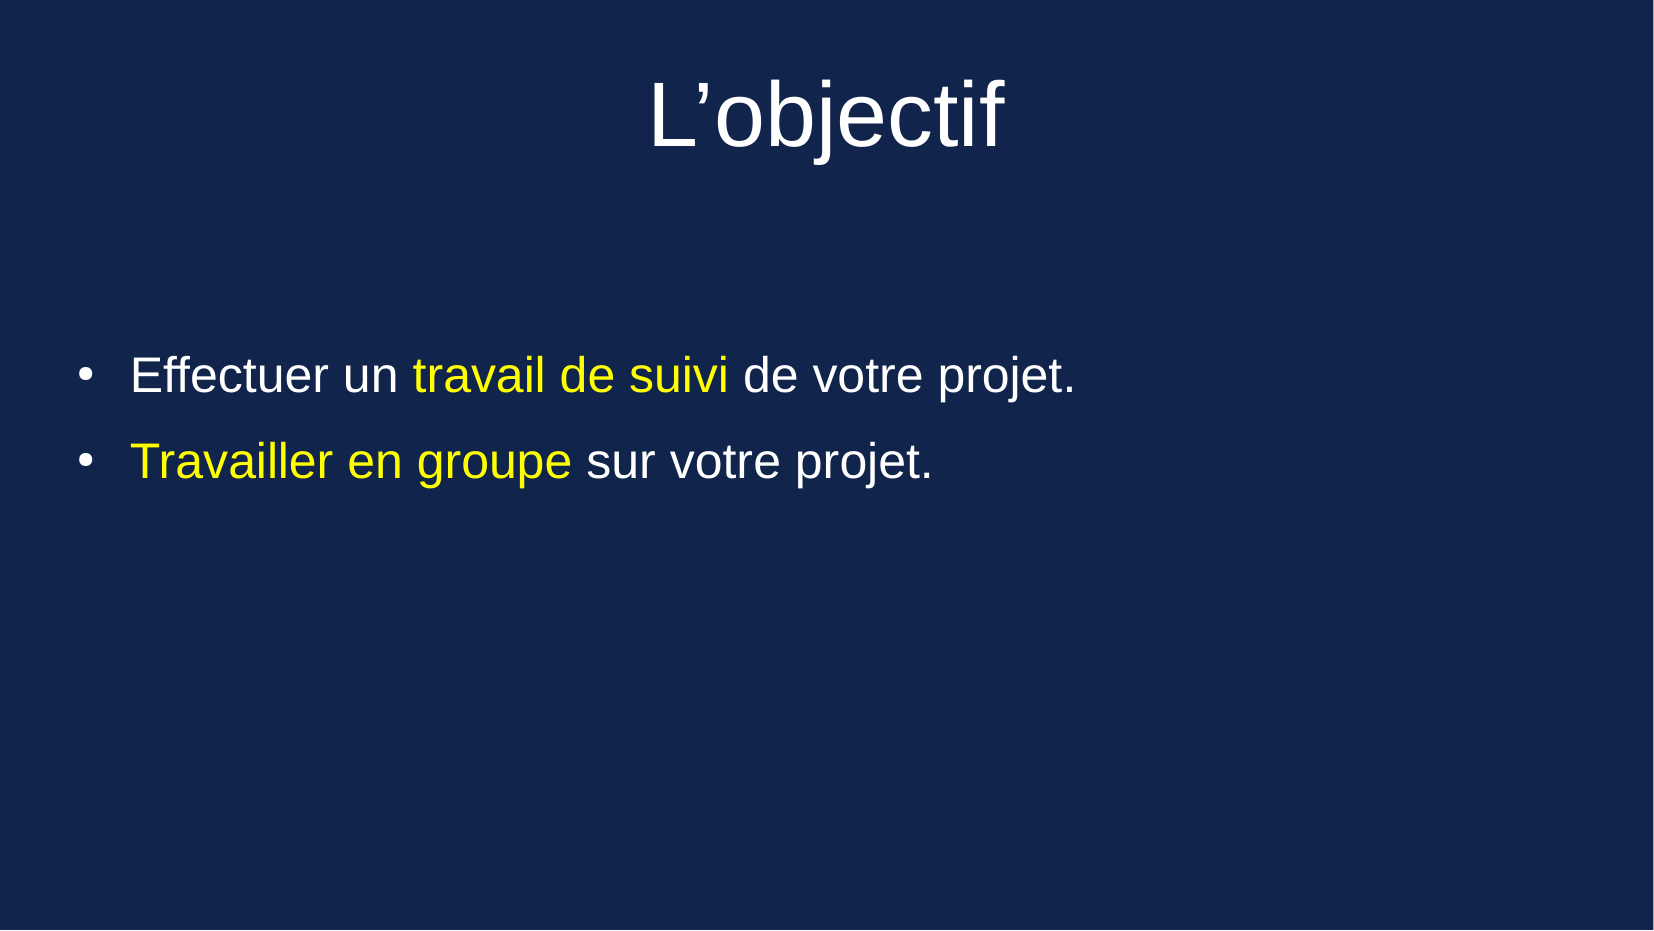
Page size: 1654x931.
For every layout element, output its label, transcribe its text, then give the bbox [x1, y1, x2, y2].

title L’objectif [82, 37, 1571, 193]
list Effectuer un travail de suivi de votre projet. Travailler en groupe sur votre projet. [59, 347, 1506, 614]
